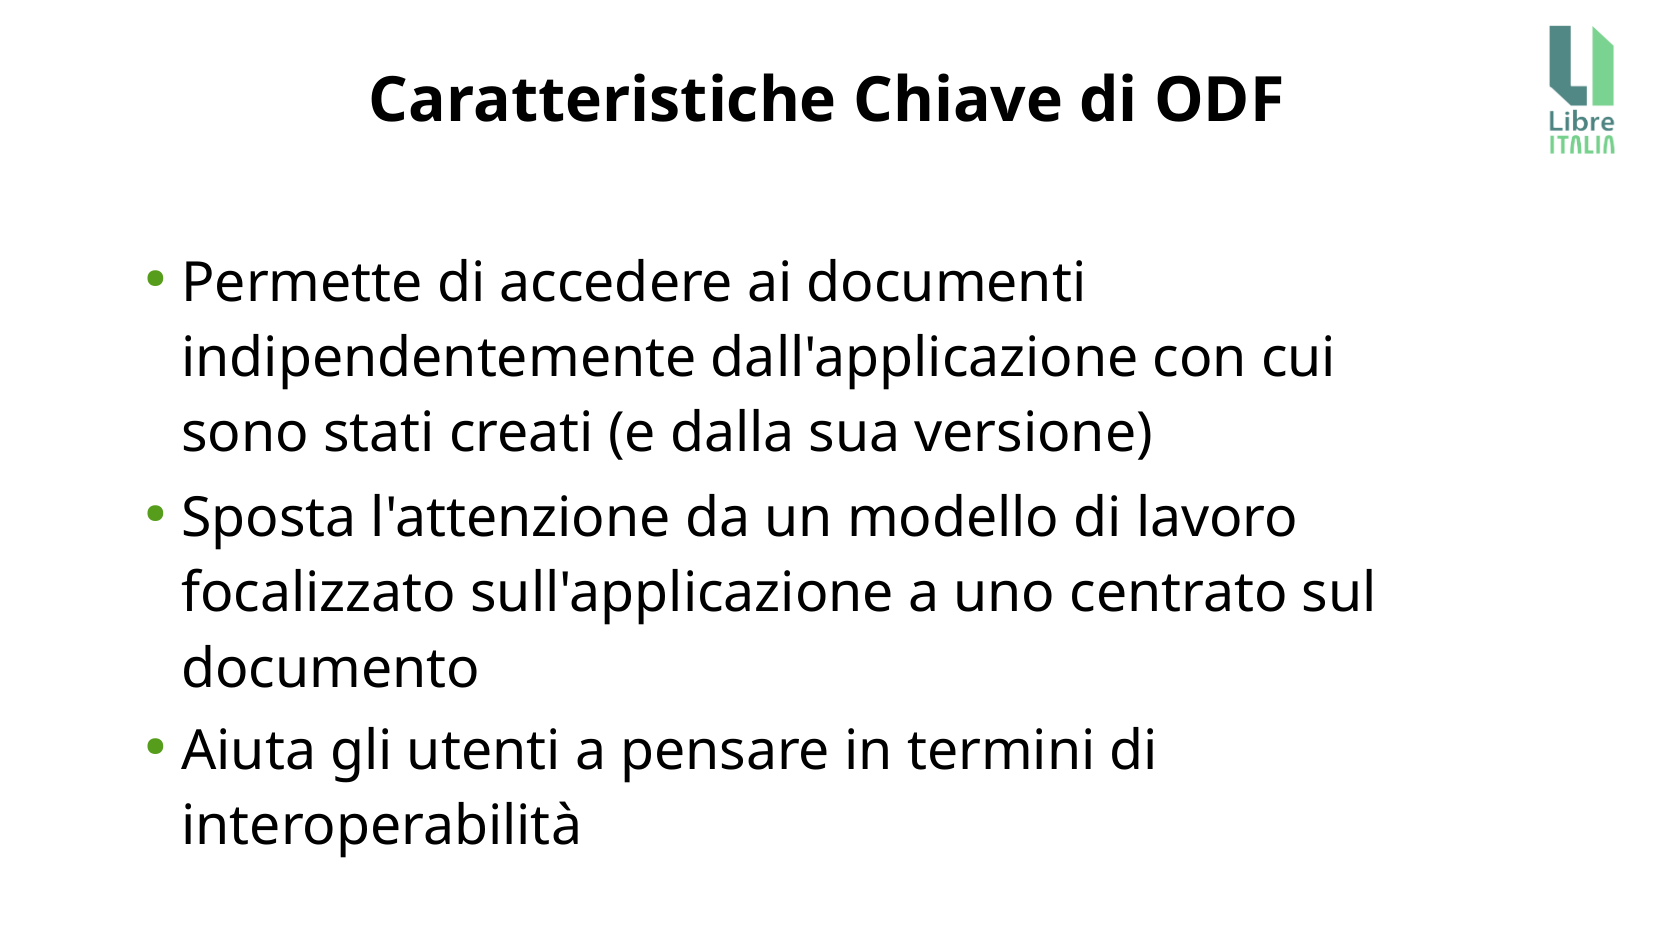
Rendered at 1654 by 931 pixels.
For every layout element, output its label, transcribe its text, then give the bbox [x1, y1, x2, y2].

title Caratteristiche Chiave di ODF [129, 44, 1525, 151]
picture [1529, 23, 1632, 158]
list Permette di accedere ai documenti indipendentemente dall'applicazione con cui sono stati creati (e dalla sua versione) Sposta l'attenzione da un modello di lavoro focalizzato sull'applicazione a uno centrato sul documento Aiuta gli utenti a pensare in termini di interoperabilità [129, 242, 1477, 863]
